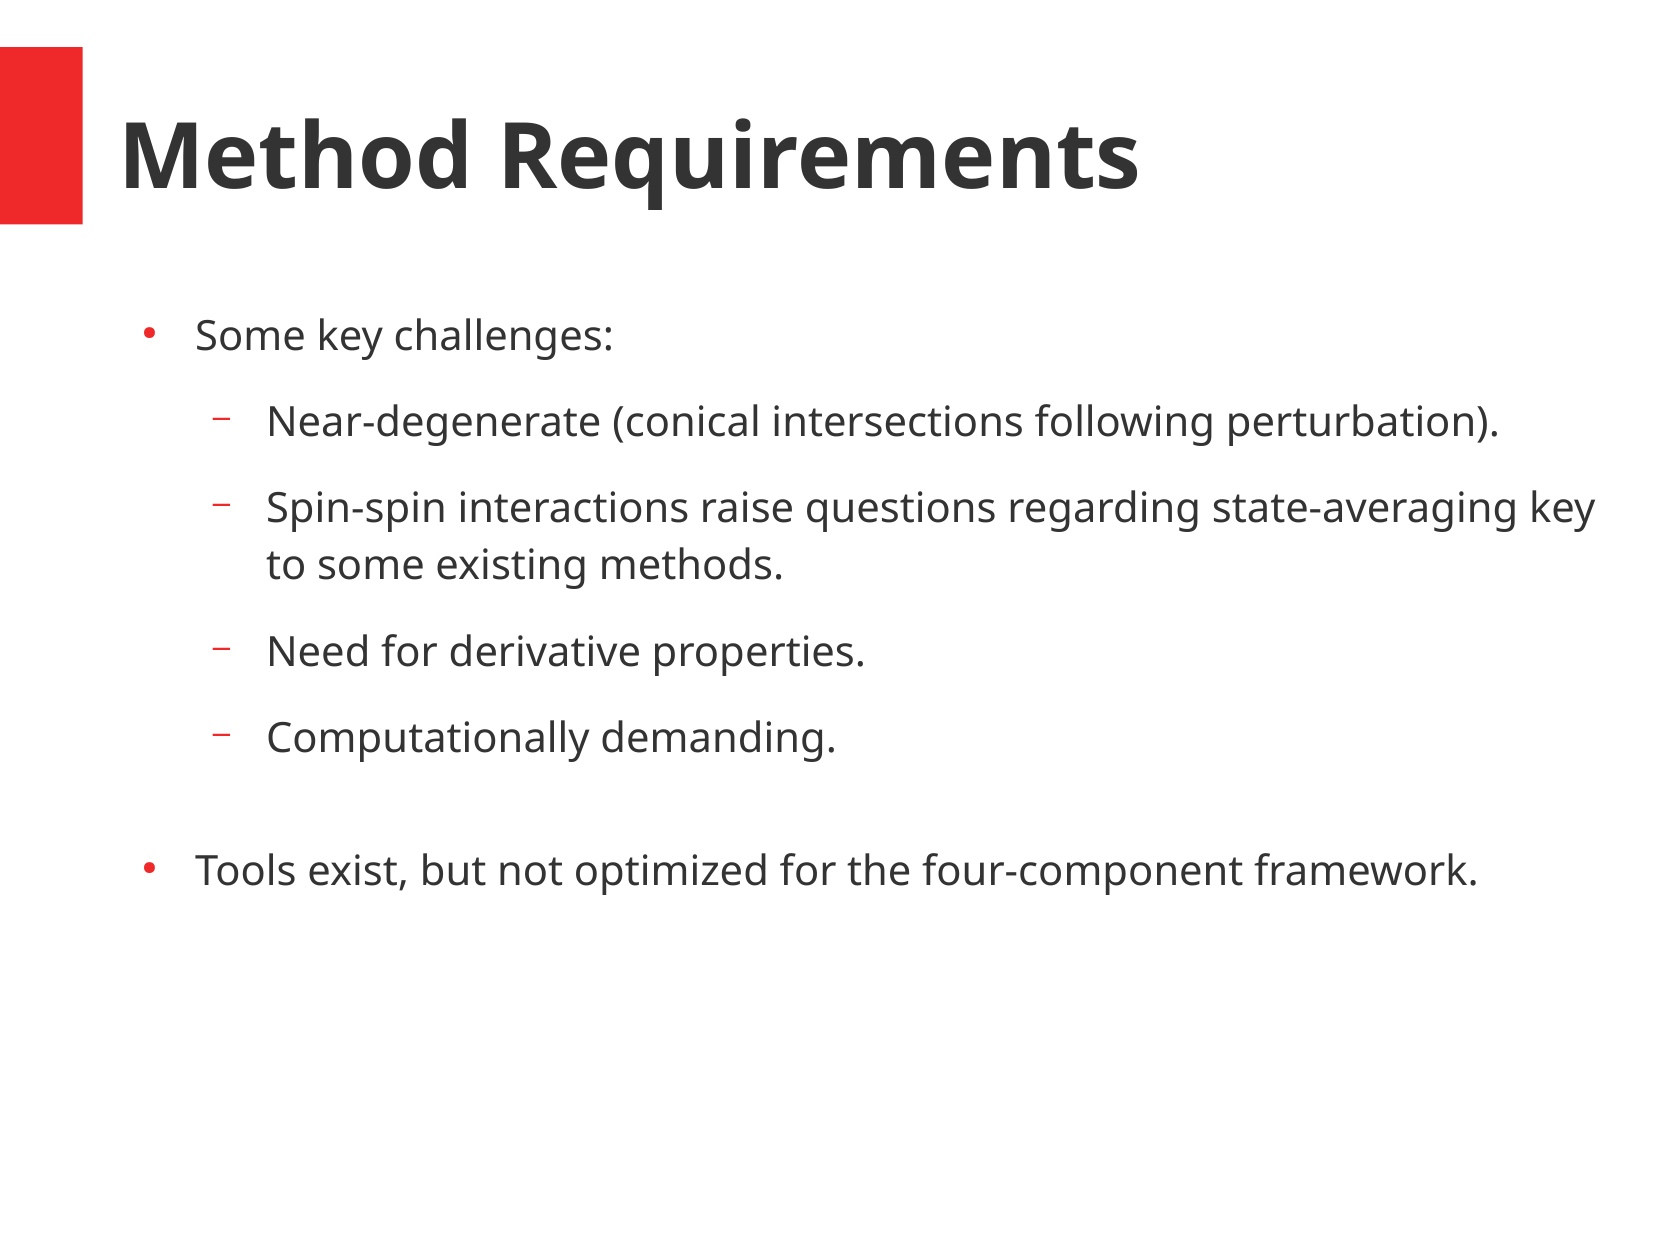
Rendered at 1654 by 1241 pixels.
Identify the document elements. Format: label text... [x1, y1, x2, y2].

text_box Some key challenges: Near-degenerate (conical intersections following perturbation). Spin-spin interactions raise questions regarding state-averaging key to some existing methods. Need for derivative properties. Computationally demanding. Tools exist, but not optimized for the four-component framework. [109, 251, 1636, 924]
title Method Requirements [118, 45, 1571, 251]
